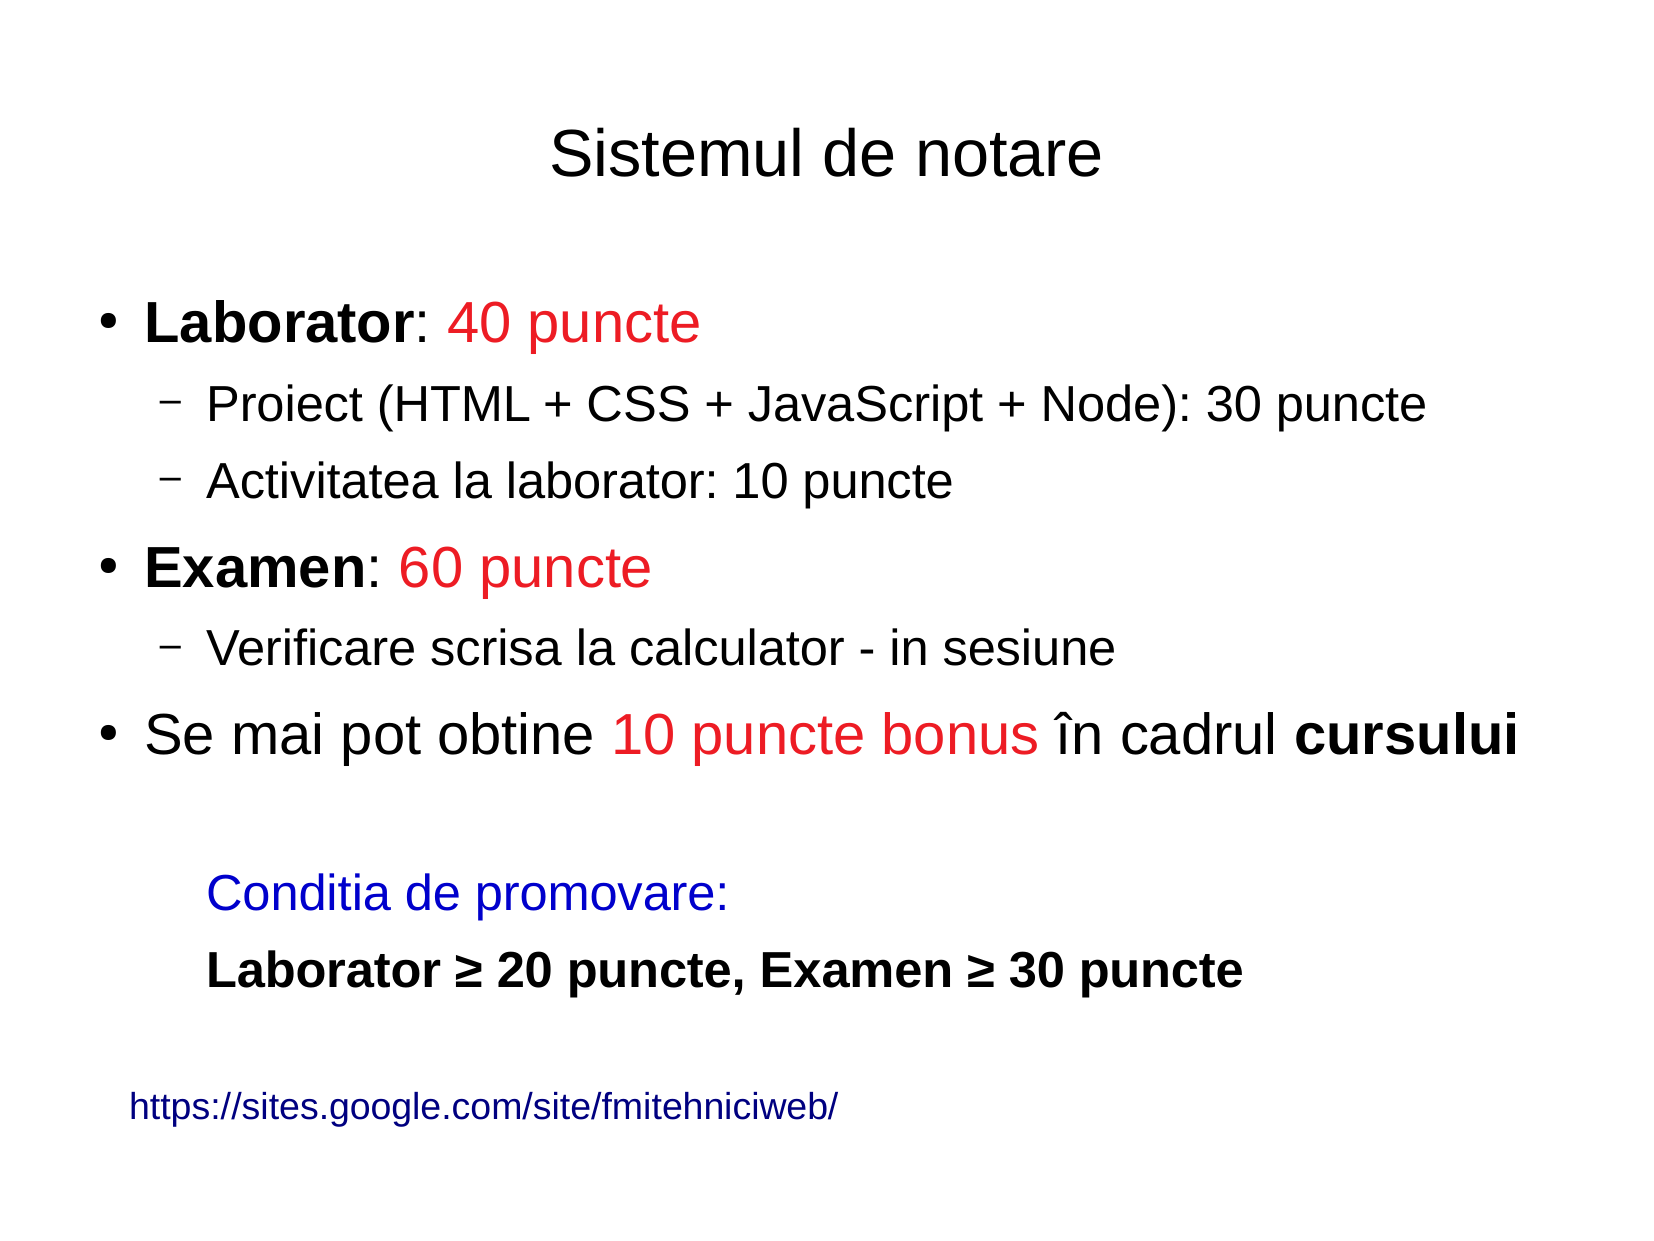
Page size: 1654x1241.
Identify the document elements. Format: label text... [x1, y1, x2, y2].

title Sistemul de notare [82, 49, 1571, 257]
text_box https://sites.google.com/site/fmitehniciweb/ [114, 1078, 992, 1149]
list Laborator: 40 puncte Proiect (HTML + CSS + JavaScript + Node): 30 puncte Activitatea la laborator: 10 puncte Examen: 60 puncte Verificare scrisa la calculator - in sesiune Se mai pot obtine 10 puncte bonus în cadrul cursului Conditia de promovare: Laborator ≥ 20 puncte, Examen ≥ 30 puncte [82, 290, 1571, 1010]
